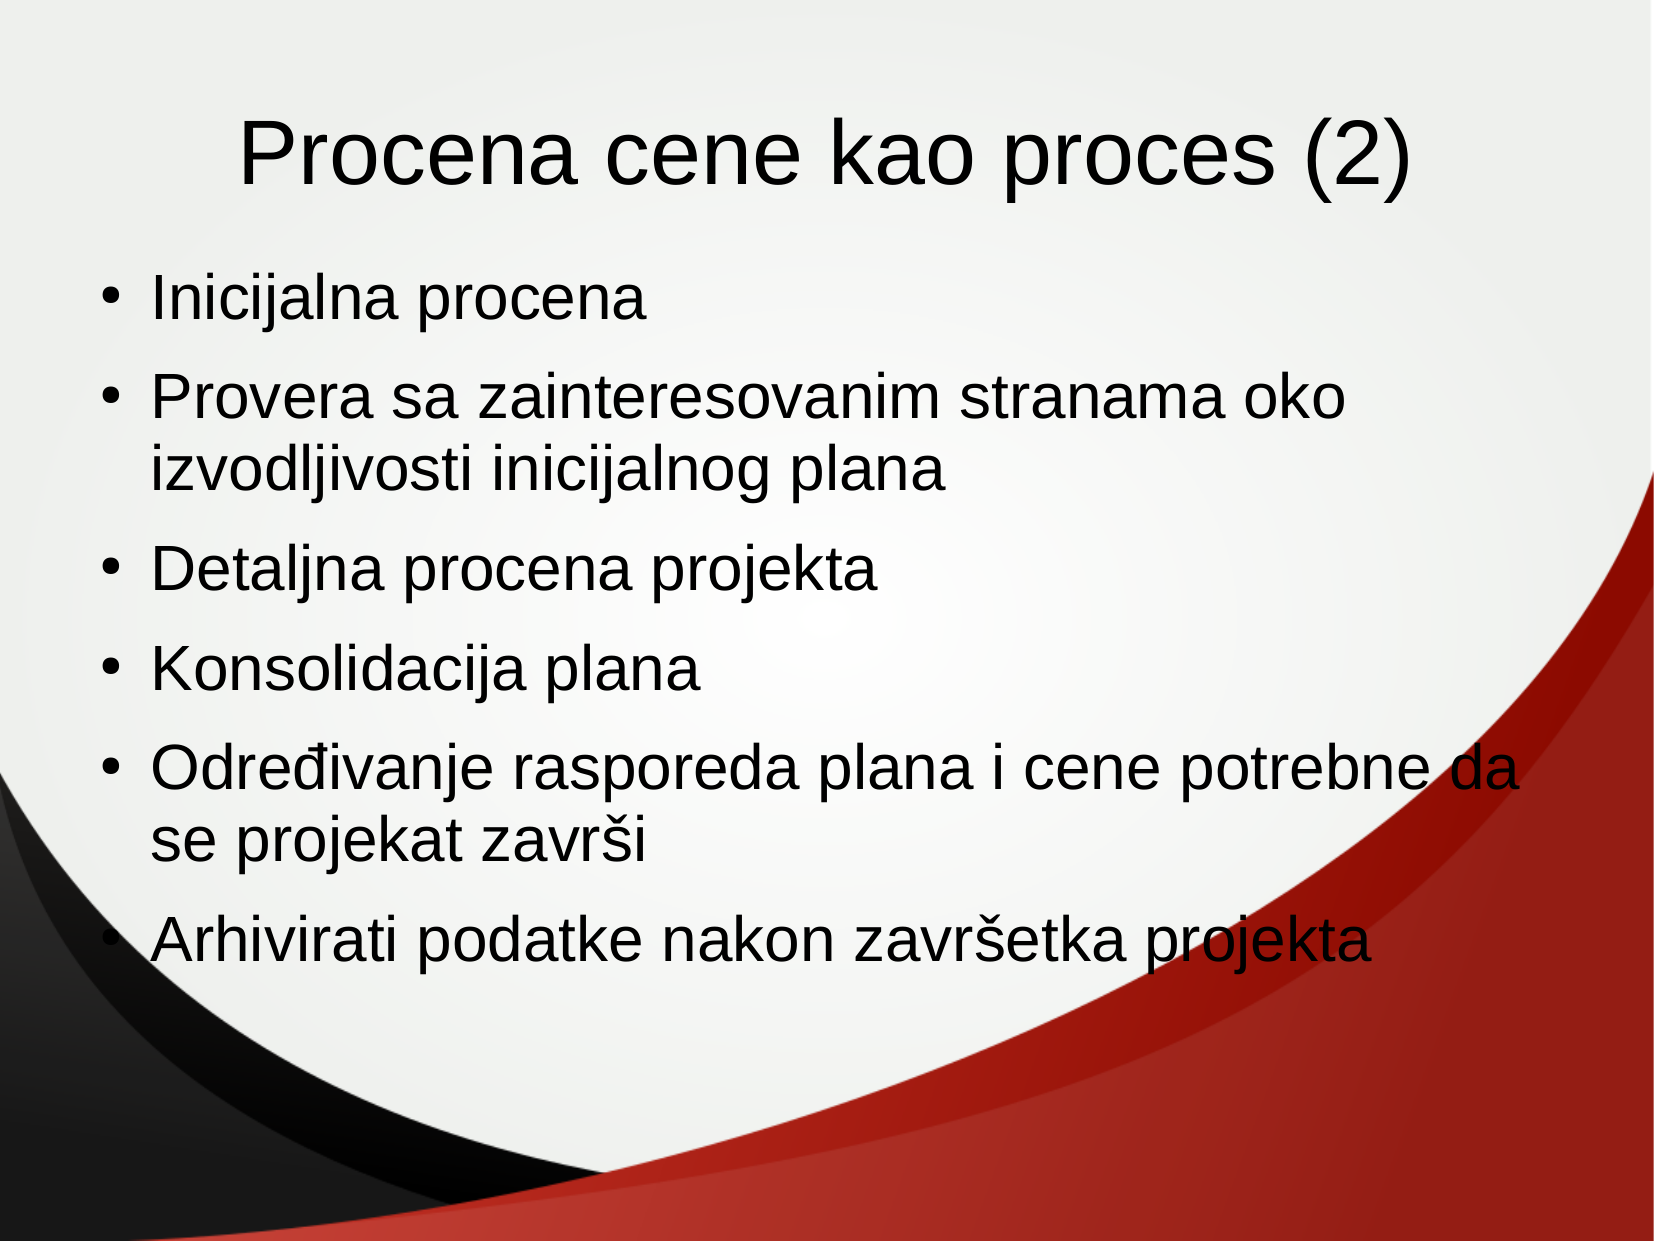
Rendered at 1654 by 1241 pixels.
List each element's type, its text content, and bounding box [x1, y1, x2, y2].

picture [0, 0, 1654, 1241]
list Inicijalna procena Provera sa zainteresovanim stranama oko izvodljivosti inicijalnog plana Detaljna procena projekta Konsolidacija plana Određivanje rasporeda plana i cene potrebne da se projekat završi Arhivirati podatke nakon završetka projekta [82, 261, 1571, 981]
title Procena cene kao proces (2) [82, 49, 1571, 257]
